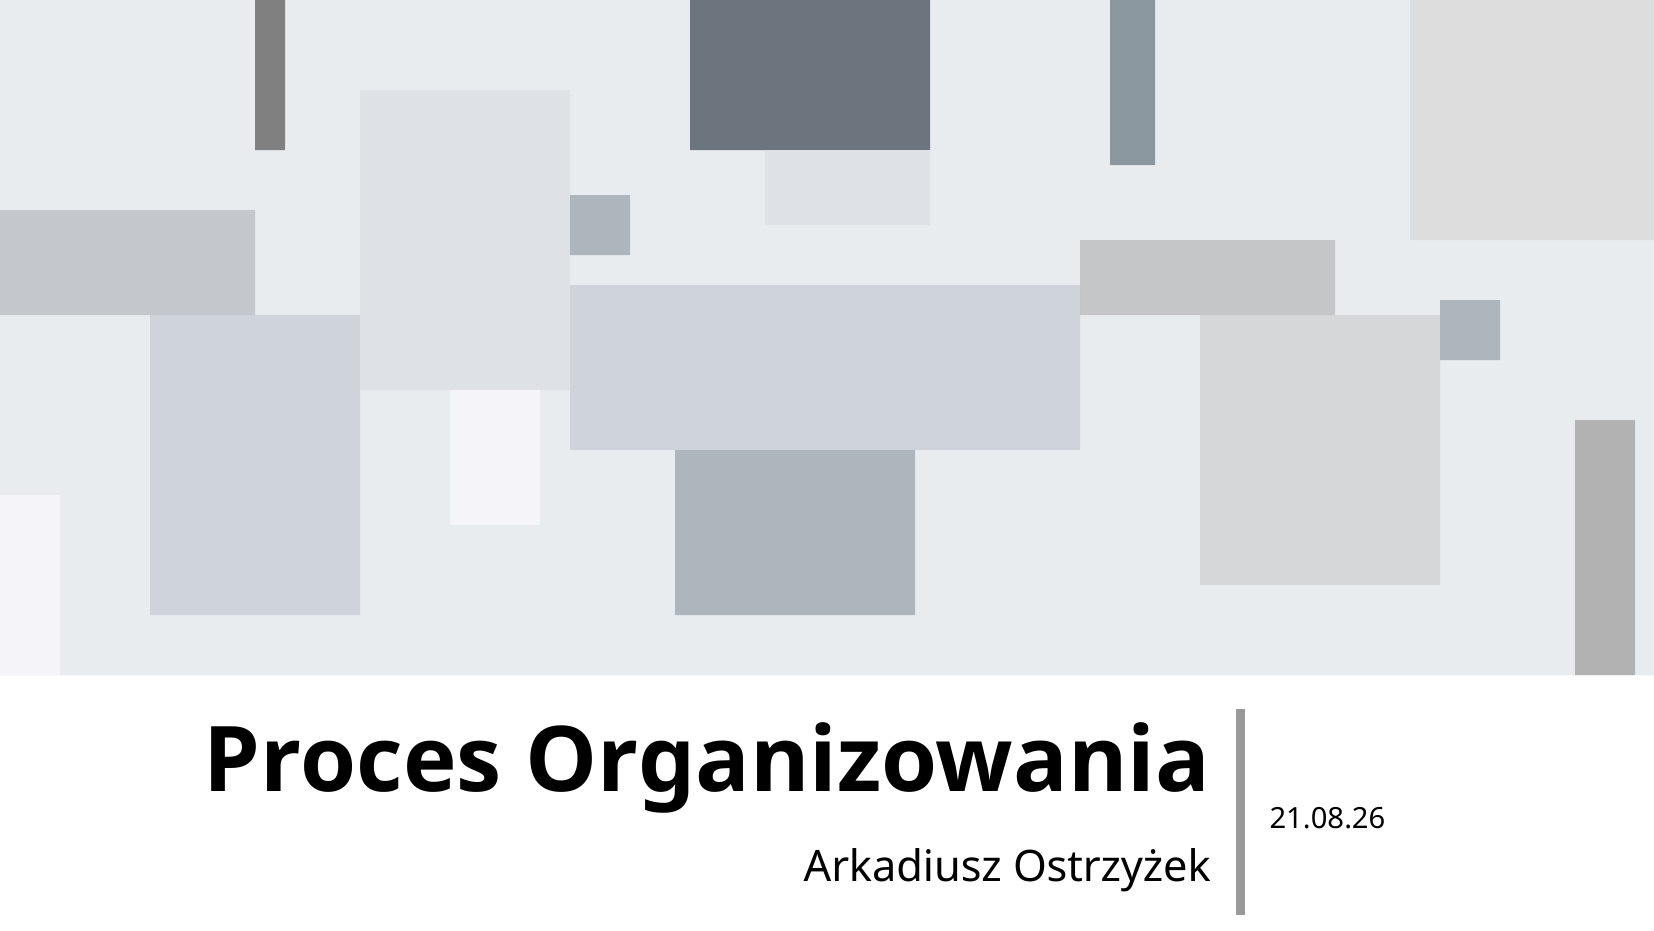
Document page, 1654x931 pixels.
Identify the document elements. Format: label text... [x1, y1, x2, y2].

subtitle Arkadiusz Ostrzyżek [59, 835, 1211, 895]
title Proces Organizowania [59, 694, 1211, 819]
